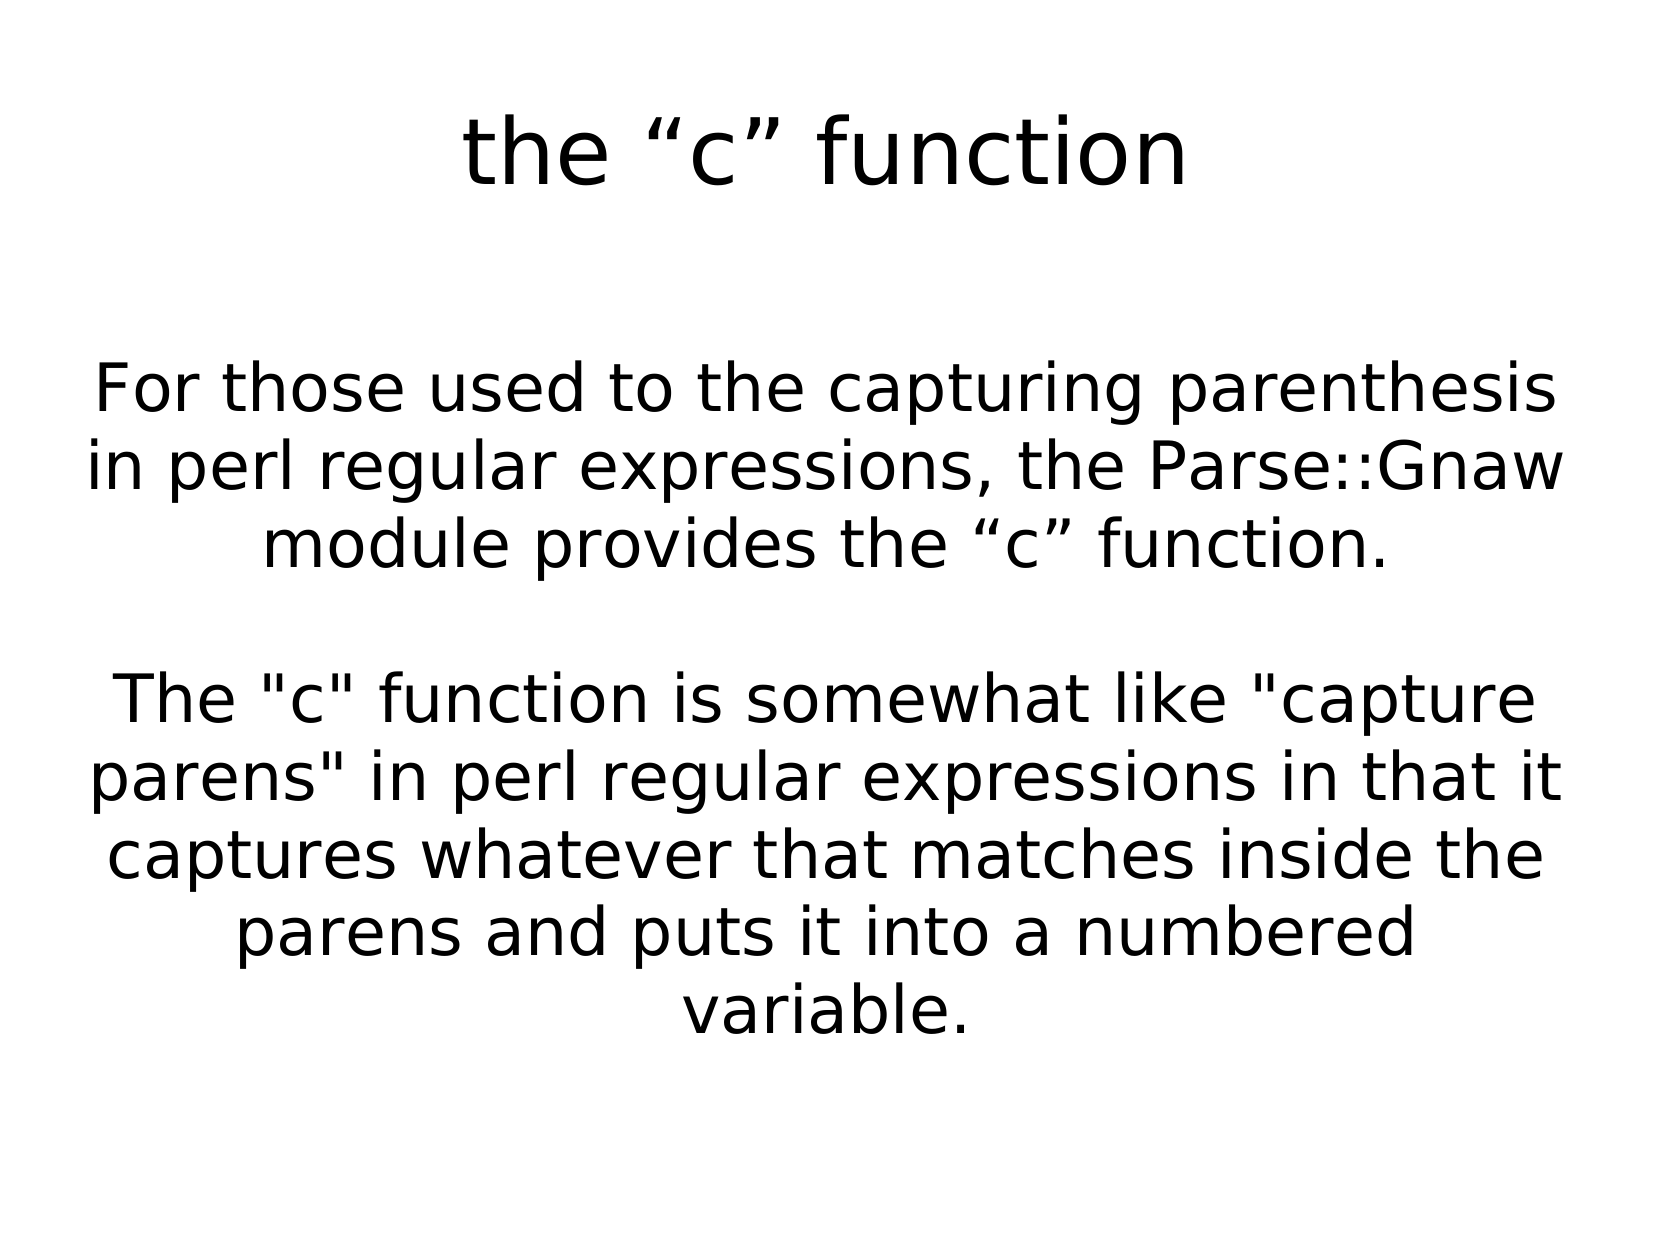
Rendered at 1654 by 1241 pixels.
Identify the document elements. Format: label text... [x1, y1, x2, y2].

subtitle For those used to the capturing parenthesis in perl regular expressions, the Parse::Gnaw module provides the “c” function. The "c" function is somewhat like "capture parens" in perl regular expressions in that it captures whatever that matches inside the parens and puts it into a numbered variable. [82, 290, 1571, 1109]
title the “c” function [82, 49, 1571, 257]
